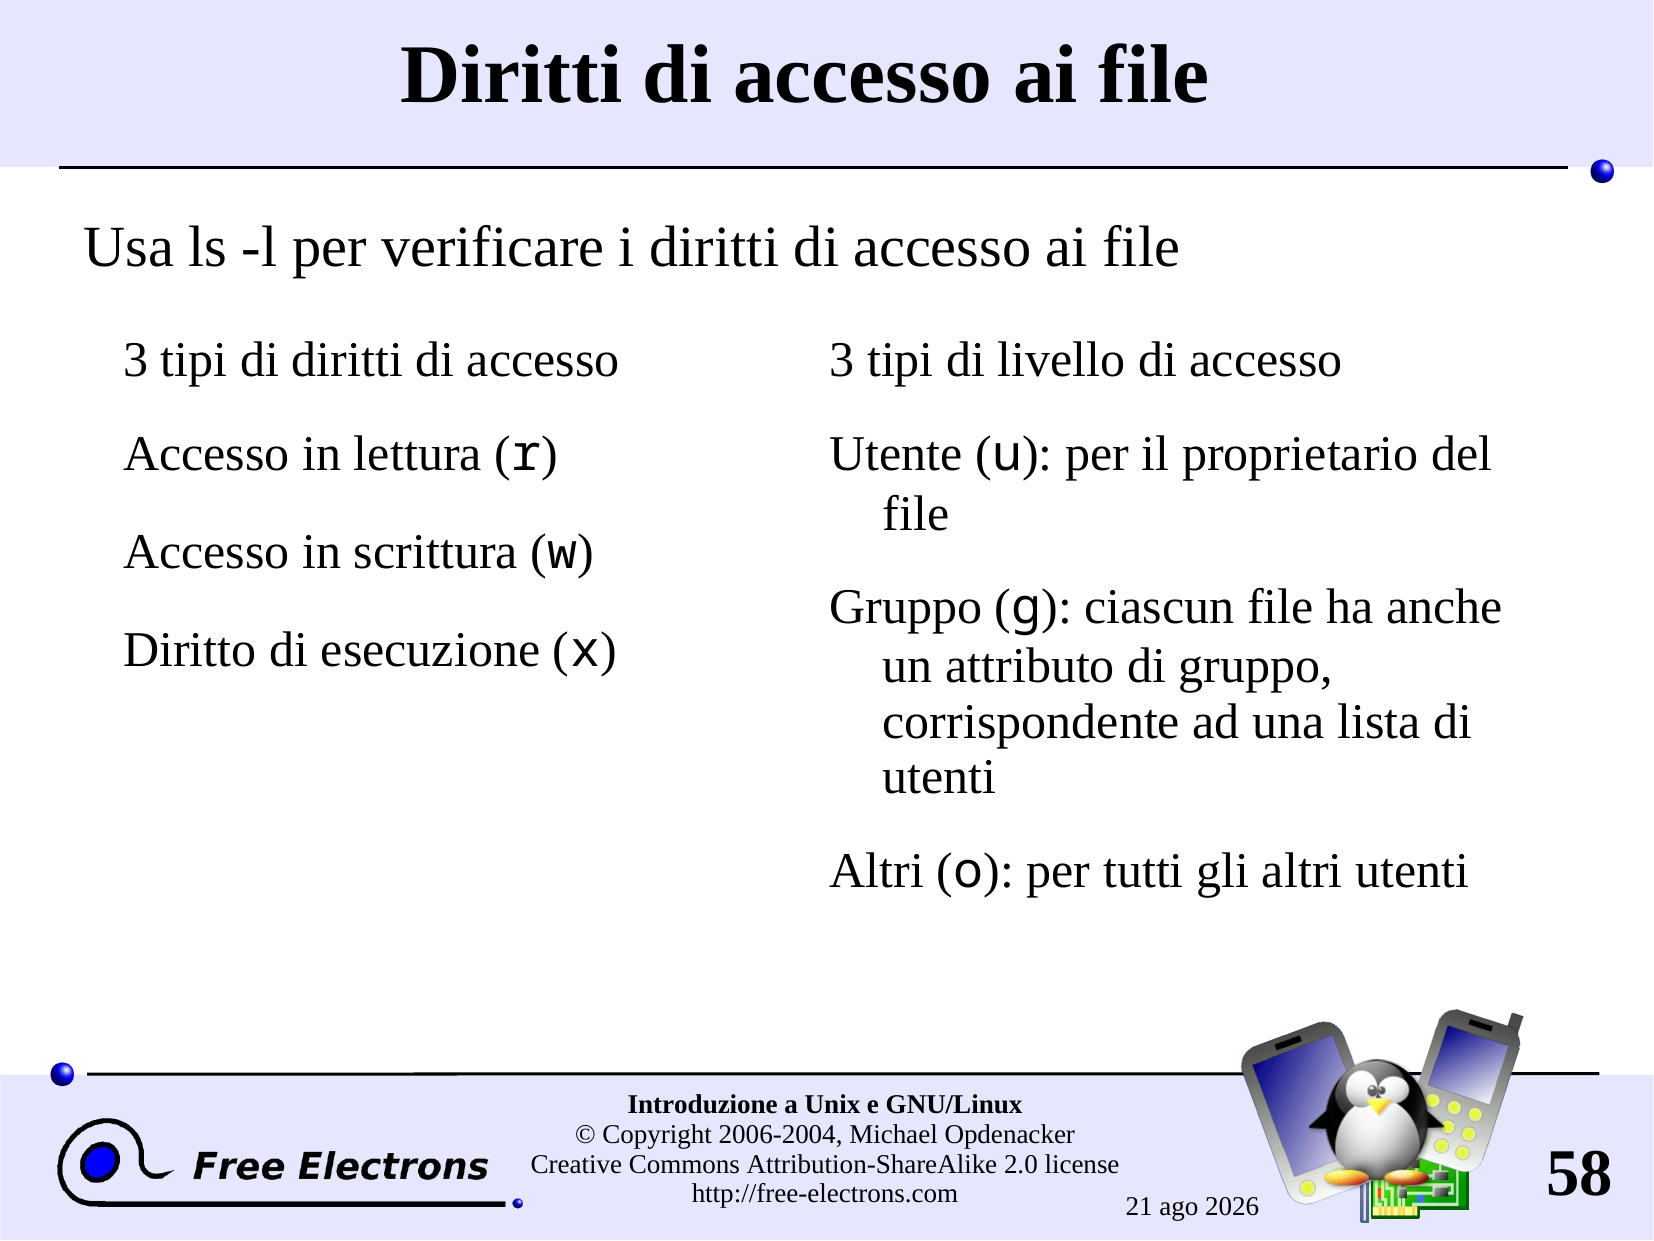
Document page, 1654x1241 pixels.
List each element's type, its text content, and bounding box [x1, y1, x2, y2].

text_box Usa ls -l per verificare i diritti di accesso ai file [65, 214, 1363, 295]
picture [1225, 983, 1538, 1241]
list 3 tipi di livello di accesso Utente (u): per il proprietario del file Gruppo (g): ciascun file ha anche un attributo di gruppo, corrispondente ad una lista di utenti Altri (o): per tutti gli altri utenti [811, 332, 1542, 978]
list 3 tipi di diritti di accesso Accesso in lettura (r) Accesso in scrittura (w) Diritto di esecuzione (x) [105, 332, 822, 979]
title Diritti di accesso ai file [60, 20, 1551, 130]
picture [50, 1107, 527, 1216]
